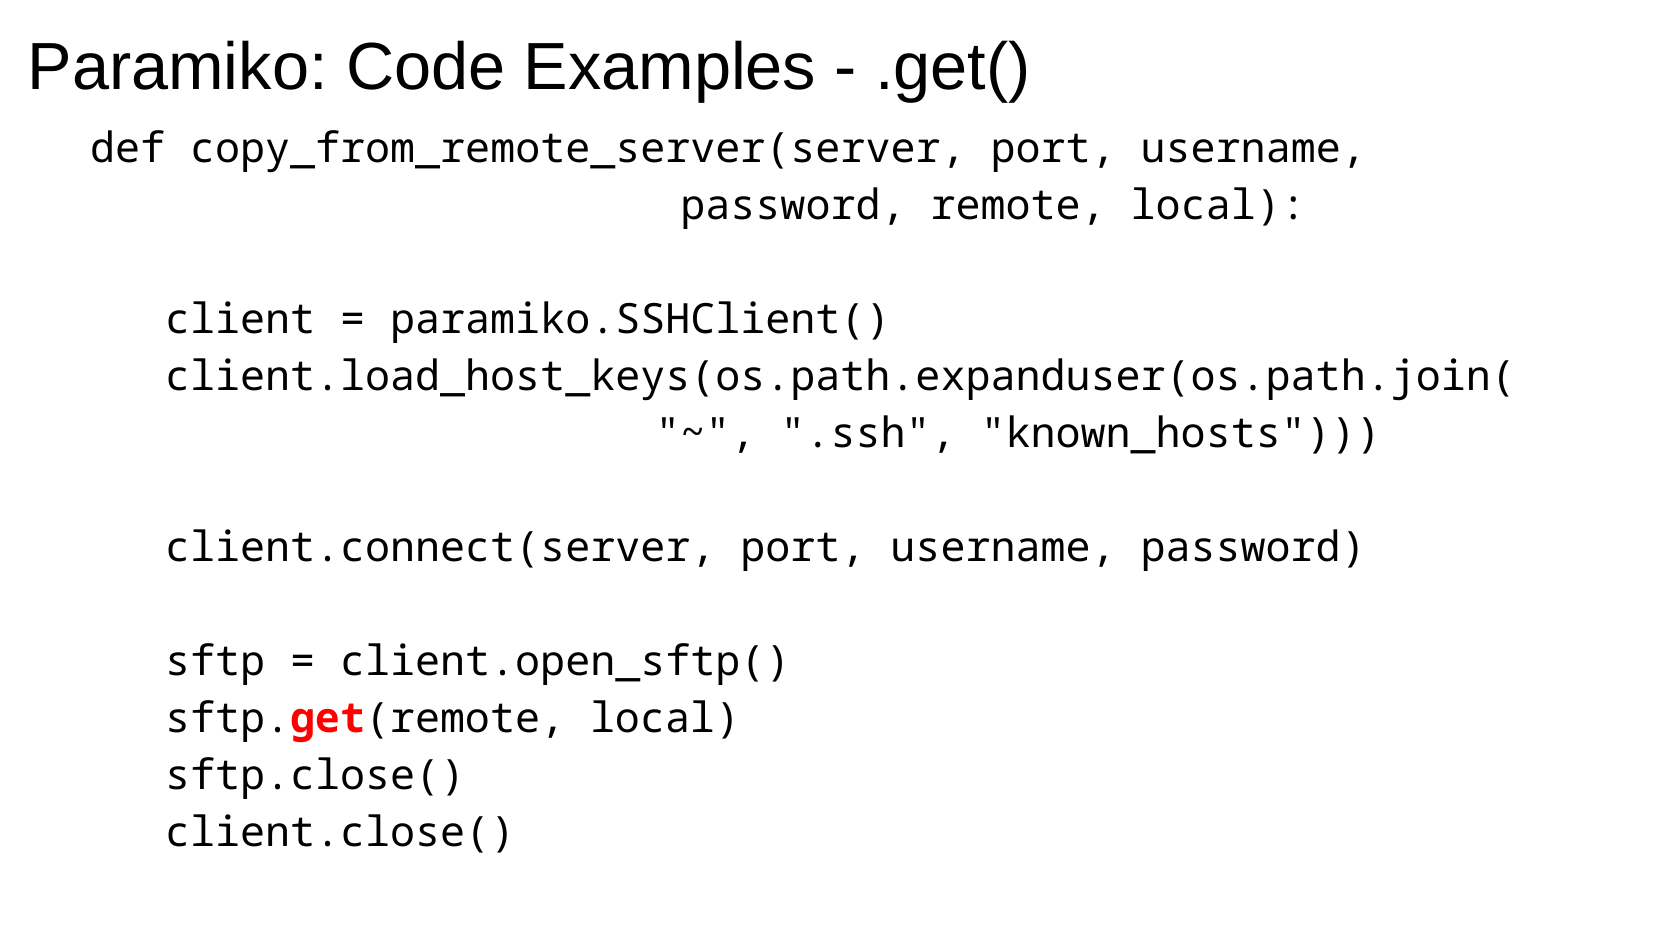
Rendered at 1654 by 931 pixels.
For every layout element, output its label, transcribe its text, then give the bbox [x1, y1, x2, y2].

subtitle def copy_from_remote_server(server, port, username, password, remote, local): client = paramiko.SSHClient() client.load_host_keys(os.path.expanduser(os.path.join( "~", ".ssh", "known_hosts"))) client.connect(server, port, username, password) sftp = client.open_sftp() sftp.get(remote, local) sftp.close() client.close() [64, 118, 1636, 828]
title Paramiko: Code Examples - .get() [27, 28, 1619, 104]
